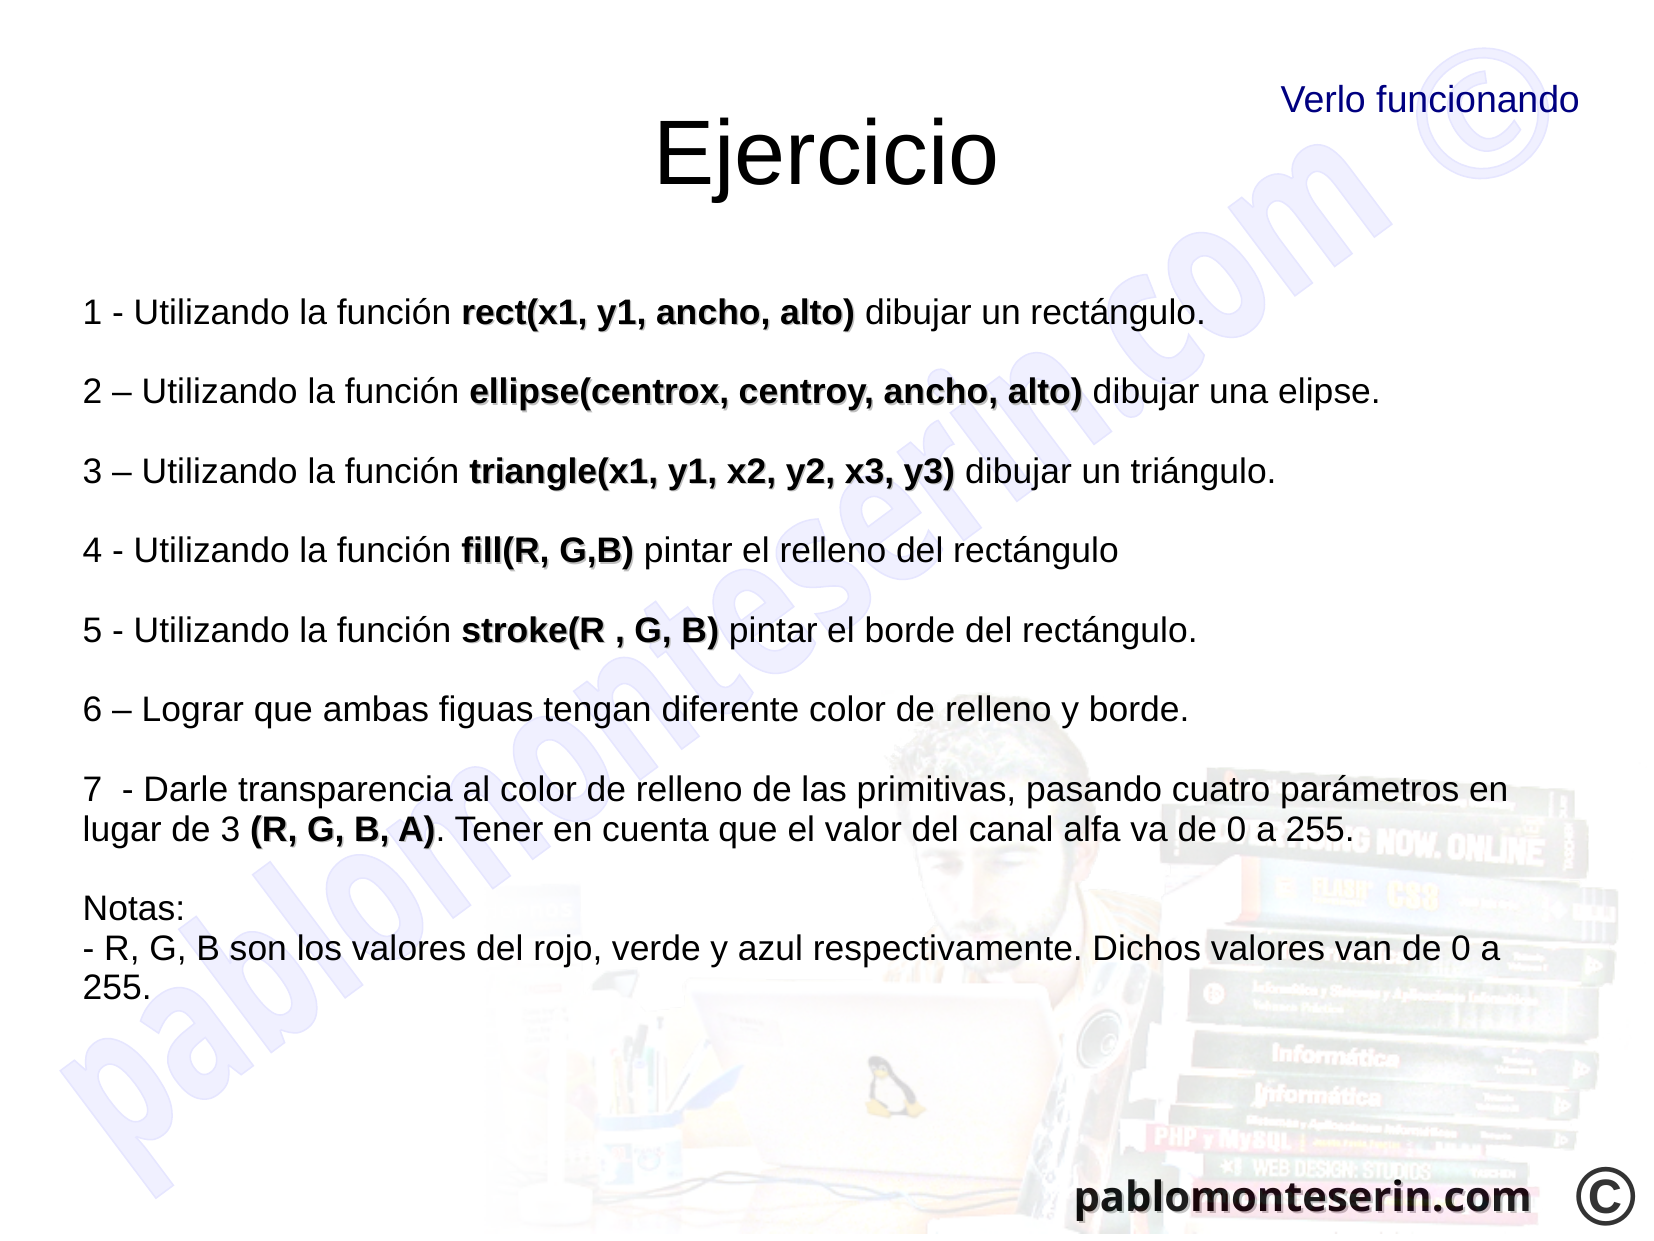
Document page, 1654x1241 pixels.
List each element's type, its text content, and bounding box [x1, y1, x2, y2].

text_box Verlo funcionando [1265, 70, 1595, 128]
picture [468, 674, 1654, 1234]
subtitle 1 - Utilizando la función rect(x1, y1, ancho, alto) dibujar un rectángulo. 2 – Utilizando la función ellipse(centrox, centroy, ancho, alto) dibujar una elipse. 3 – Utilizando la función triangle(x1, y1, x2, y2, x3, y3) dibujar un triángulo. 4 - Utilizando la función fill(R, G,B) pintar el relleno del rectángulo 5 - Utilizando la función stroke(R , G, B) pintar el borde del rectángulo. 6 – Lograr que ambas figuas tengan diferente color de relleno y borde. 7 - Darle transparencia al color de relleno de las primitivas, pasando cuatro parámetros en lugar de 3 (R, G, B, A). Tener en cuenta que el valor del canal alfa va de 0 a 255. Notas: - R, G, B son los valores del rojo, verde y azul respectivamente. Dichos valores van de 0 a 255. [82, 289, 1538, 1010]
title Ejercicio [82, 49, 1571, 257]
